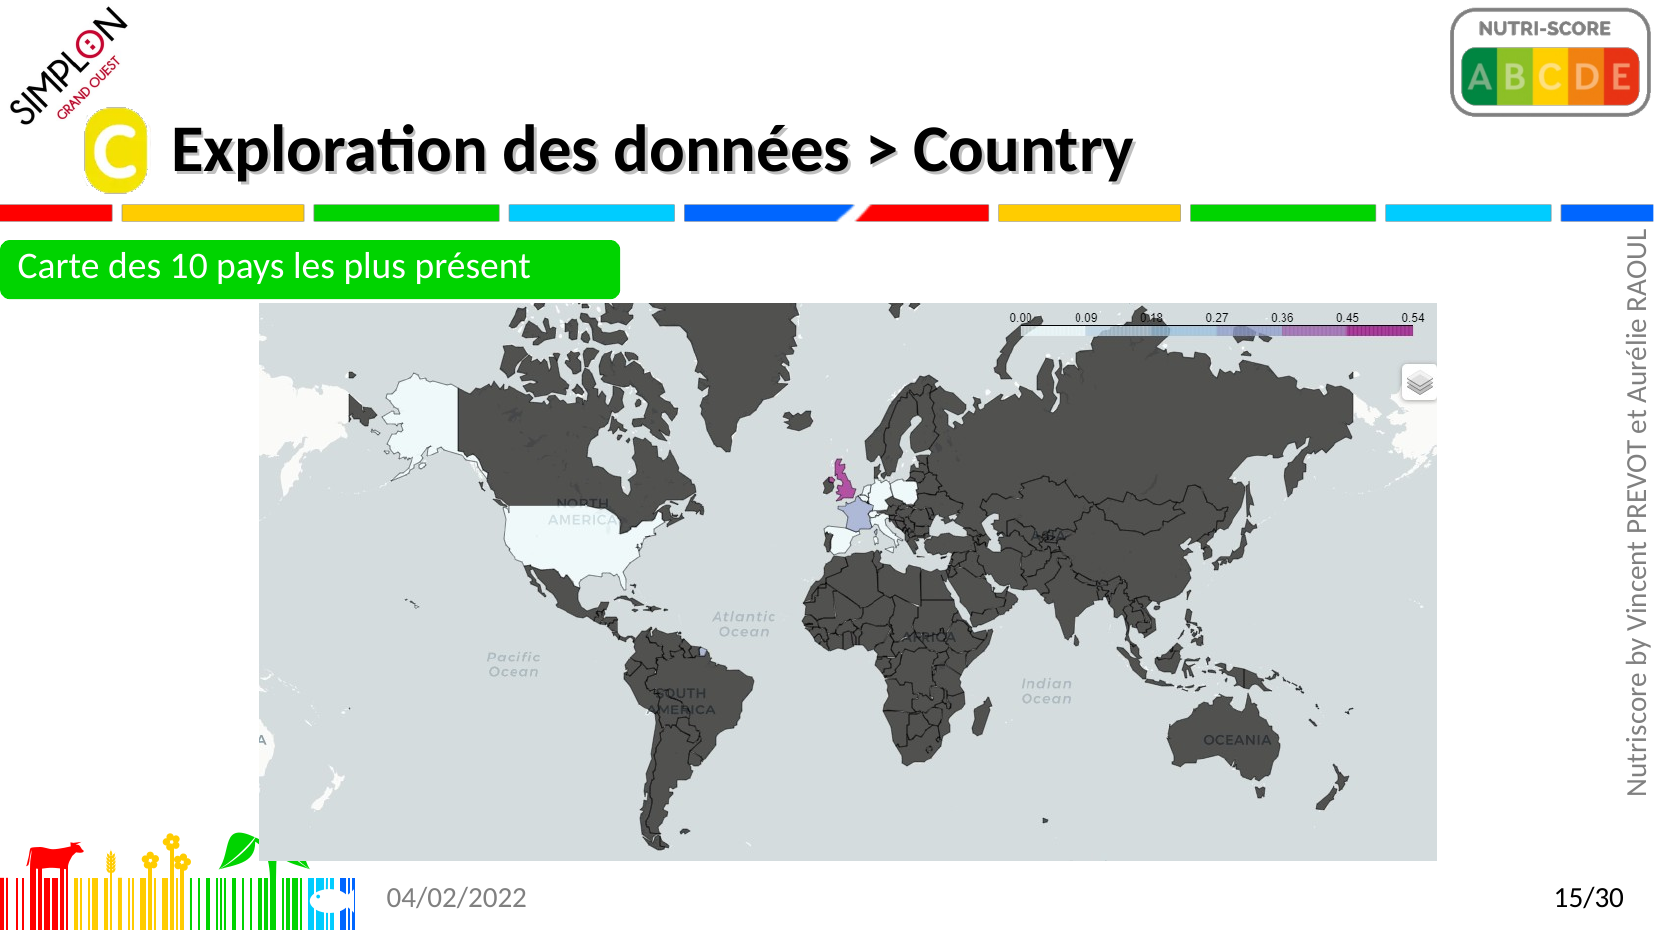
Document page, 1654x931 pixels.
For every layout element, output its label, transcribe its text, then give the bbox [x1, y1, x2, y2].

picture [0, 200, 1654, 225]
picture [1448, 4, 1654, 102]
text_box Carte des 10 pays les plus présent [0, 240, 621, 300]
title Exploration des données > Country [171, 102, 1654, 207]
picture [82, 106, 151, 195]
picture [2, 2, 147, 147]
picture [0, 303, 1437, 930]
